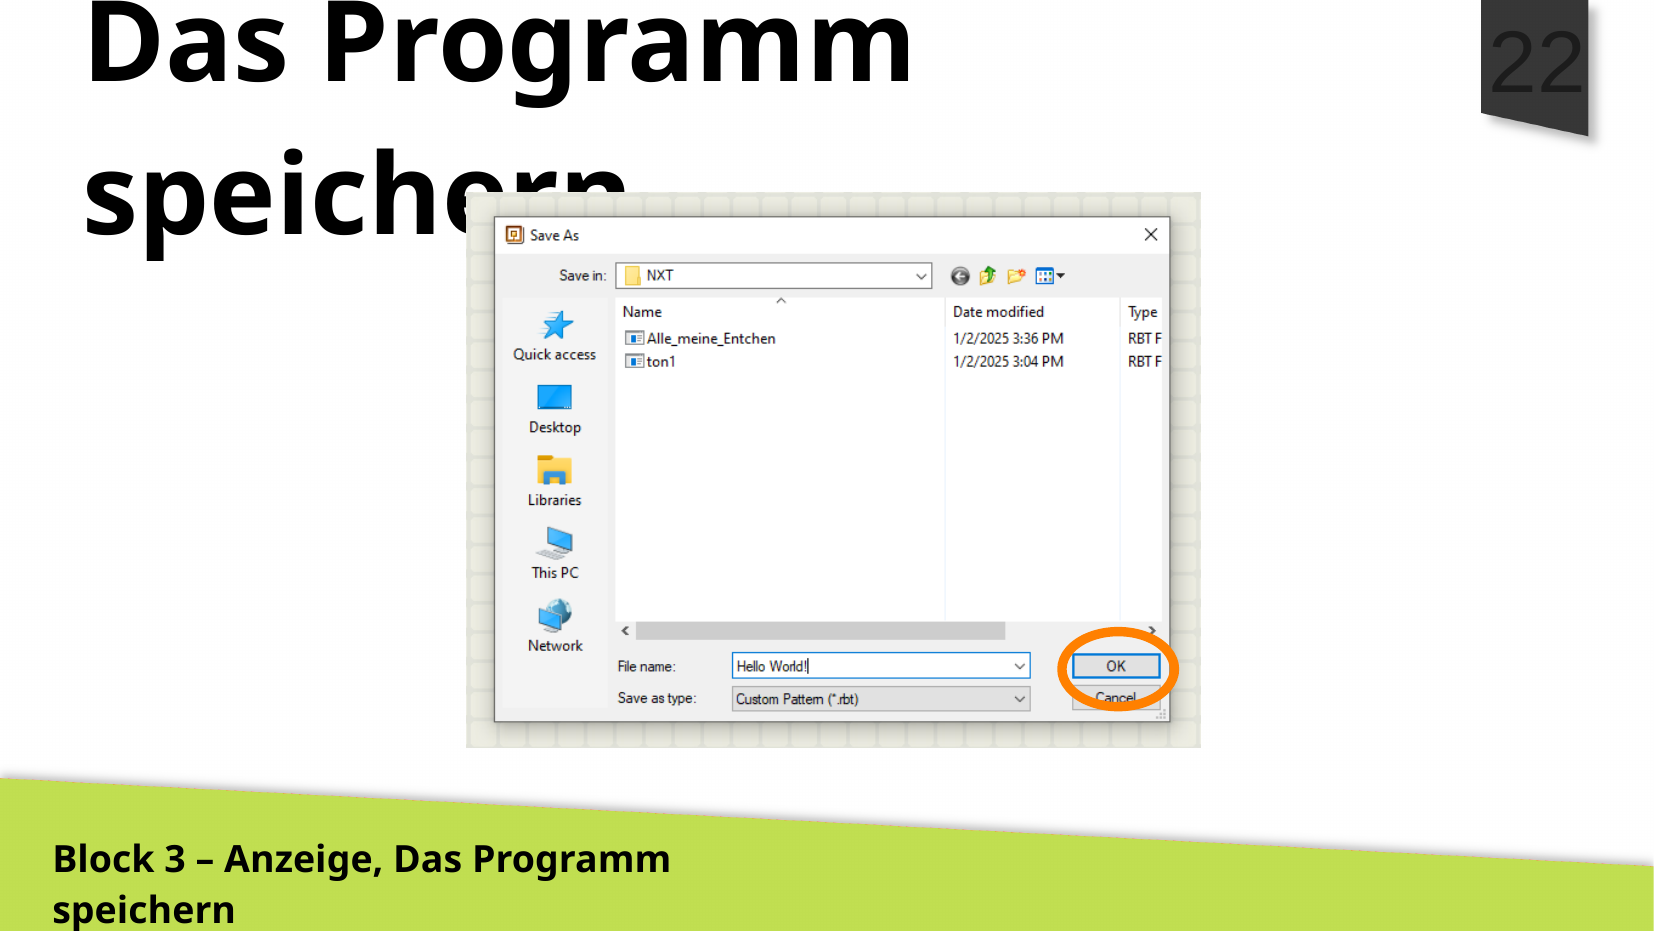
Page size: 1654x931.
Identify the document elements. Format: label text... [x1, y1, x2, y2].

picture [0, 0, 1654, 931]
picture [79, 907, 86, 919]
title Das Programm speichern [82, 37, 1463, 193]
text_box Block 3 – Anzeige, Das Programm speichern [37, 825, 863, 901]
text_box <Foliennummer> [910, 5, 1602, 147]
